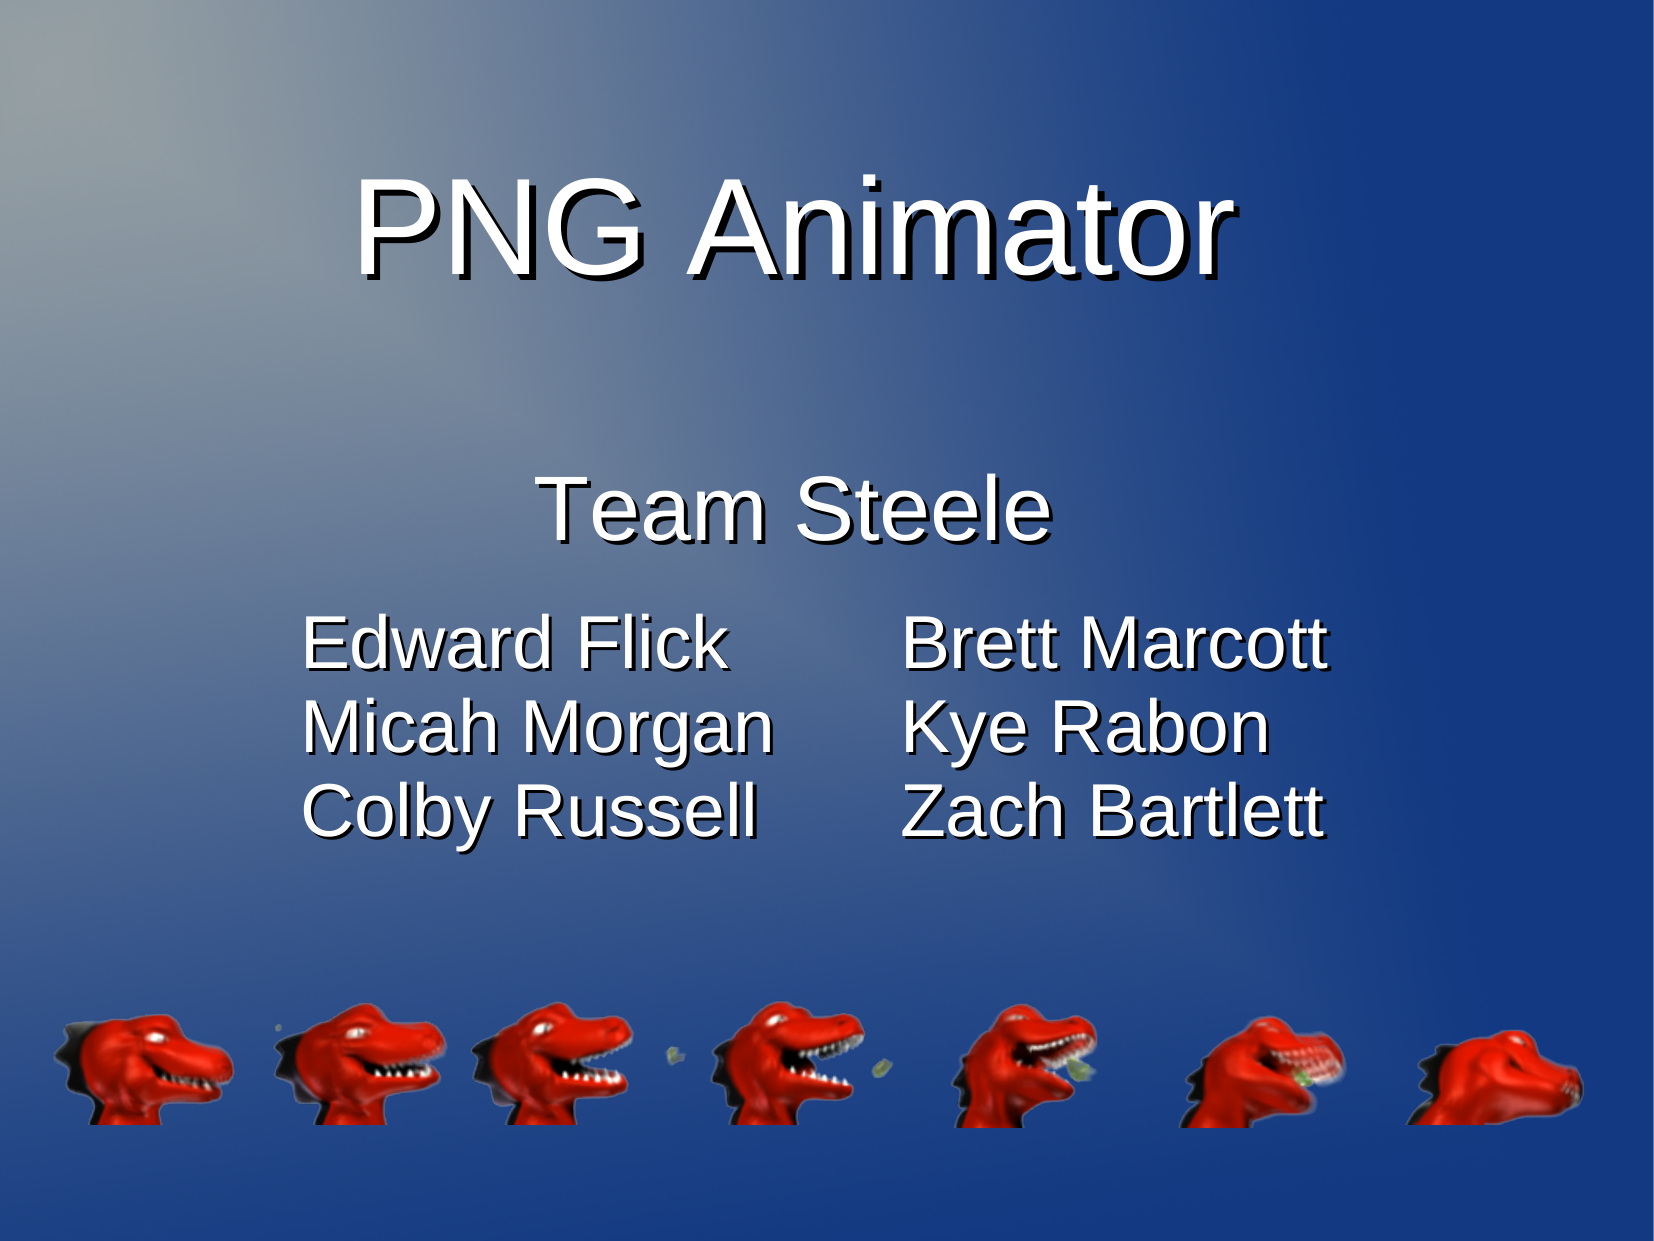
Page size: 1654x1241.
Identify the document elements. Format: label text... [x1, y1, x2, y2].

title Edward Flick Brett Marcott Micah Morgan Kye Rabon Colby Russell Zach Bartlett [300, 600, 1613, 852]
title PNG Animator Team Steele [49, 150, 1538, 561]
picture [0, 0, 1654, 1241]
